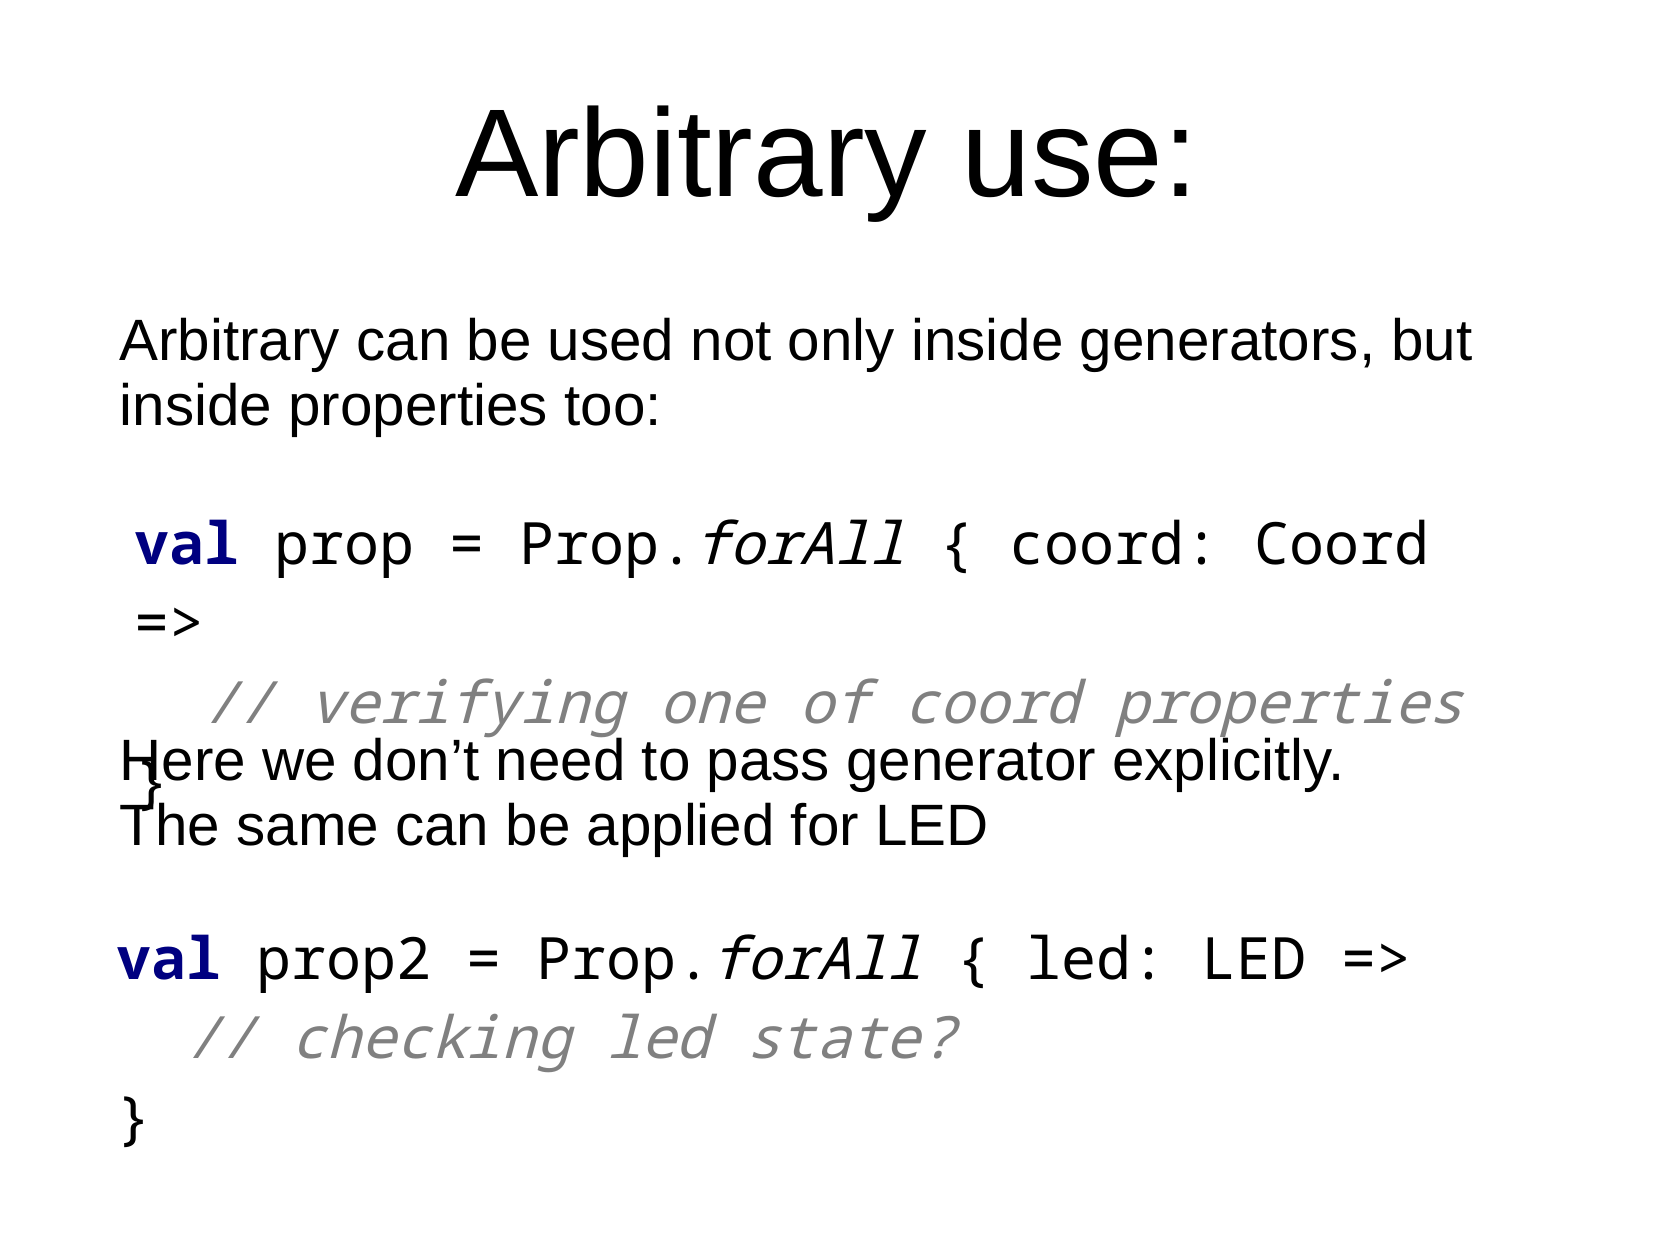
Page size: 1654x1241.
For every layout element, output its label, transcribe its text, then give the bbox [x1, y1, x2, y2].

text_box val prop2 = Prop.forAll { led: LED => // checking led state? } [101, 910, 1501, 1241]
text_box val prop = Prop.forAll { coord: Coord => // verifying one of coord properties } [120, 495, 1519, 720]
text_box Here we don’t need to pass generator explicitly. The same can be applied for LED [105, 720, 1561, 865]
text_box Arbitrary can be used not only inside generators, but inside properties too: [105, 300, 1561, 445]
title Arbitrary use: [82, 49, 1571, 257]
